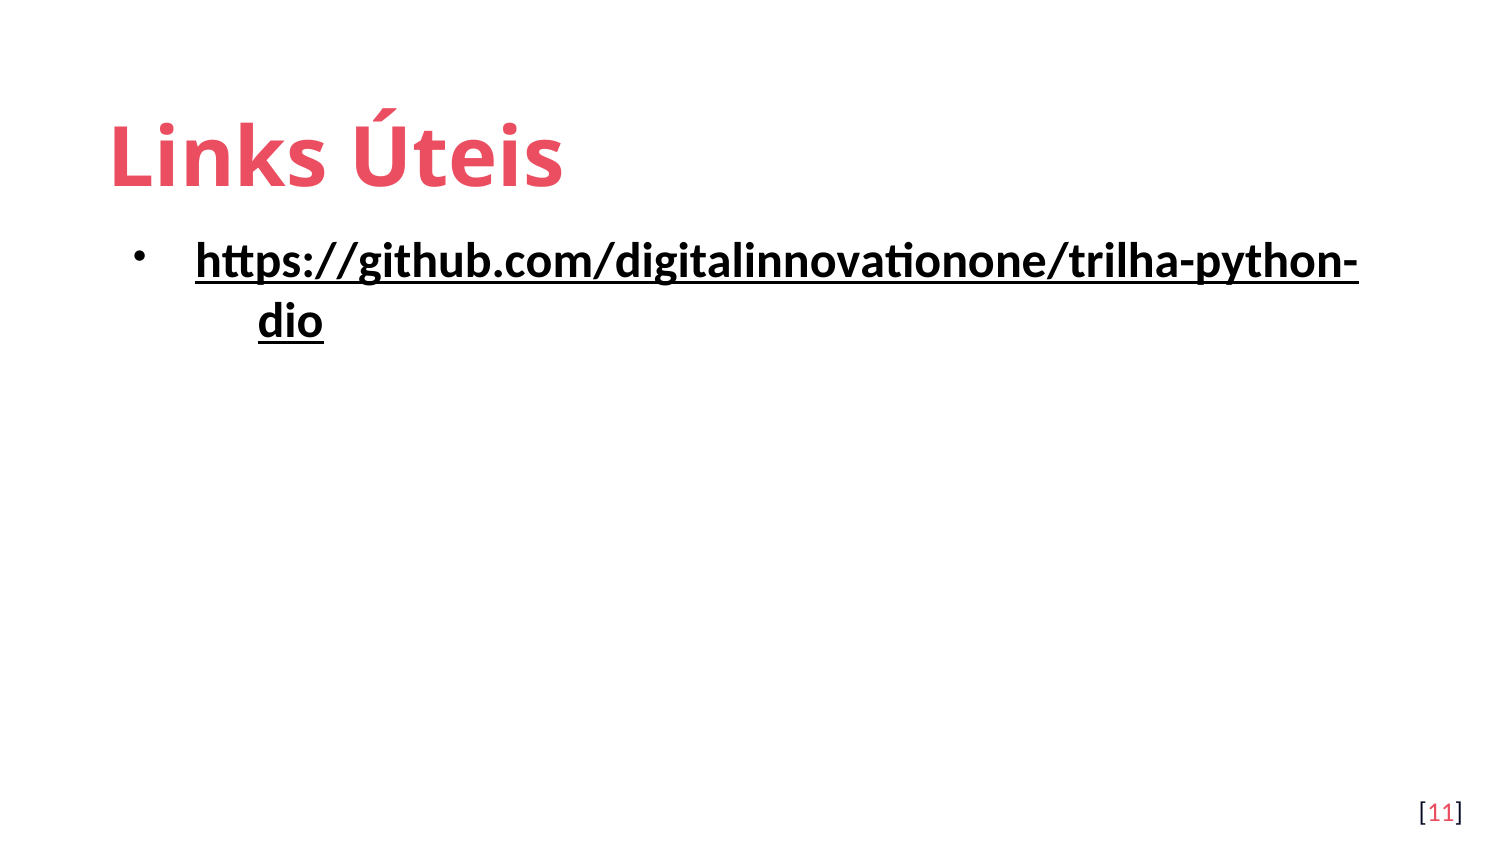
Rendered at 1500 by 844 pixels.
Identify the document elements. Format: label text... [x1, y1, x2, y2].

text_box https://github.com/digitalinnovationone/trilha-python-dio [92, 213, 1408, 780]
slide_number [11] [1403, 779, 1494, 844]
text_box Links Úteis [92, 73, 1408, 213]
